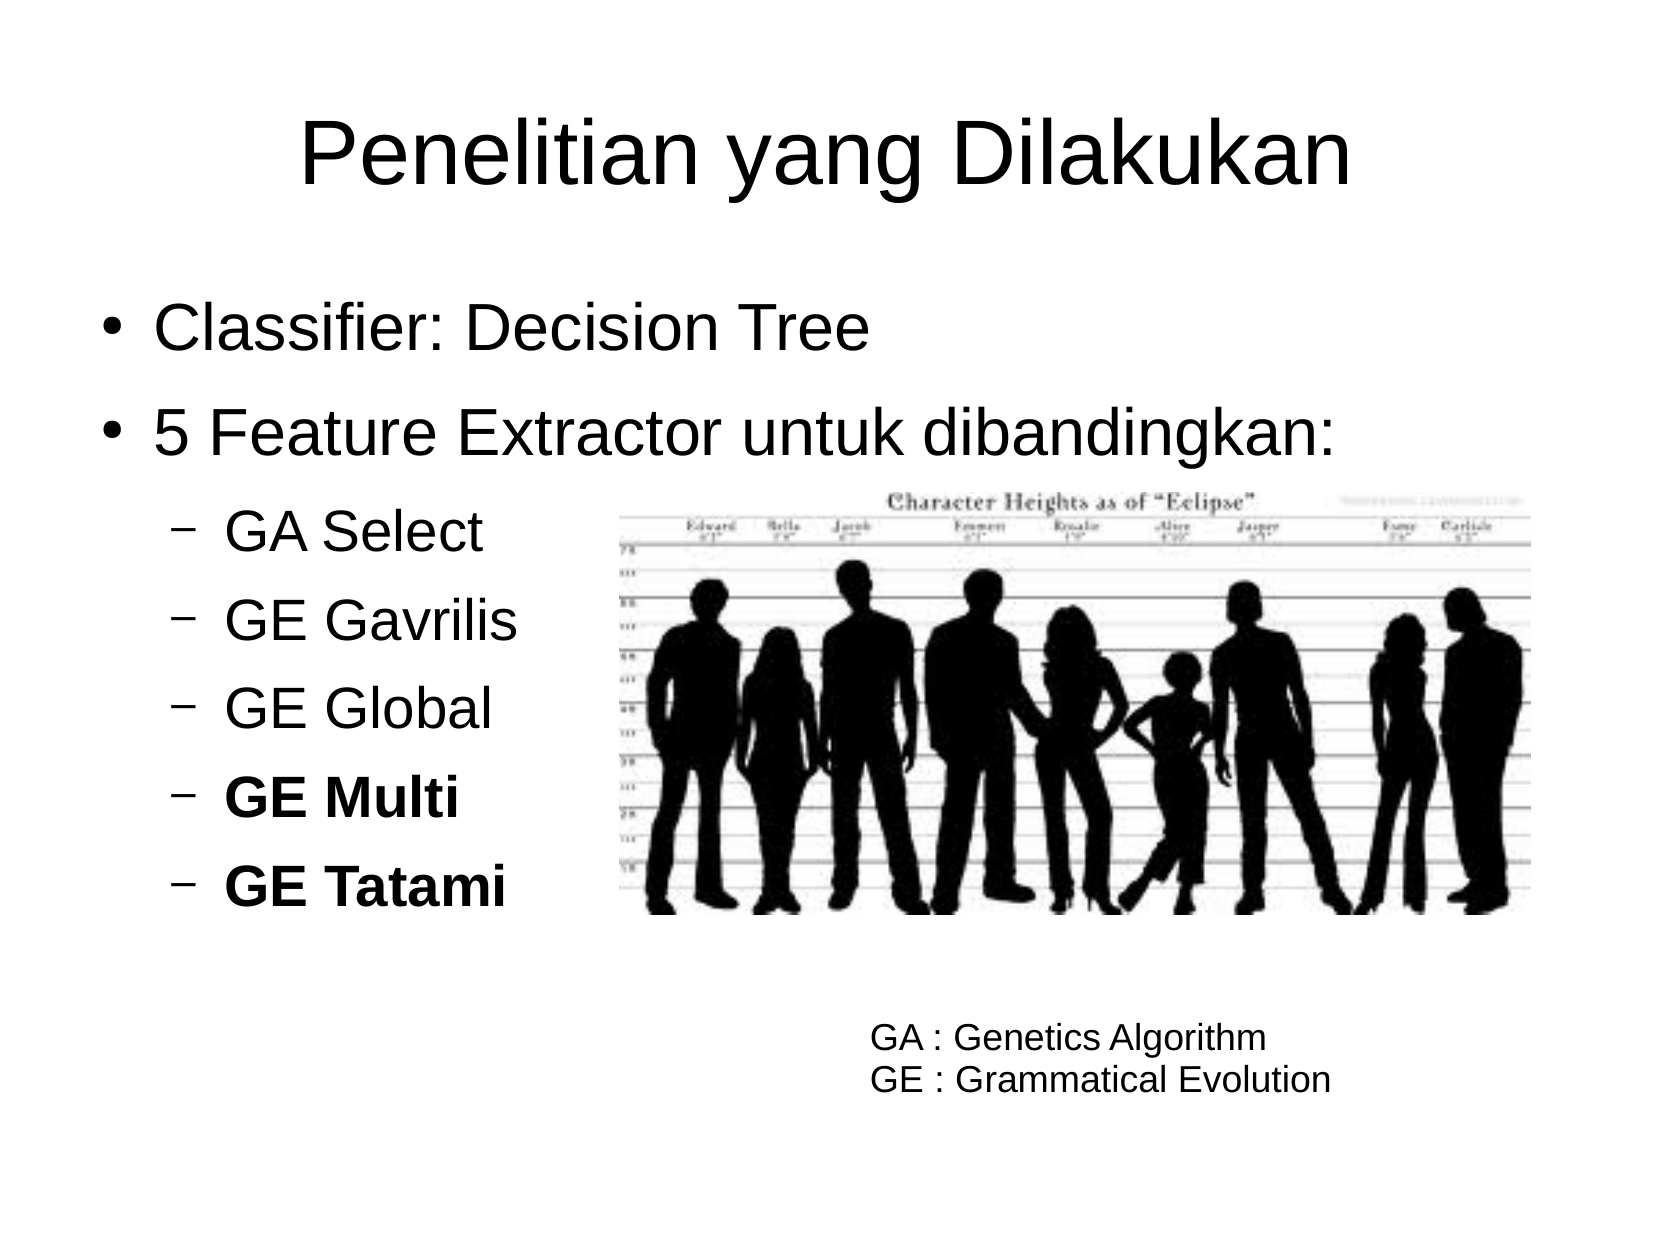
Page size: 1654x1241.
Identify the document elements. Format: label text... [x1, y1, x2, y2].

list Classifier: Decision Tree 5 Feature Extractor untuk dibandingkan: GA Select GE Gavrilis GE Global GE Multi GE Tatami [82, 290, 1571, 1010]
text_box GA : Genetics Algorithm GE : Grammatical Evolution [855, 1009, 1501, 1109]
picture [619, 492, 1531, 916]
title Penelitian yang Dilakukan [82, 49, 1571, 257]
